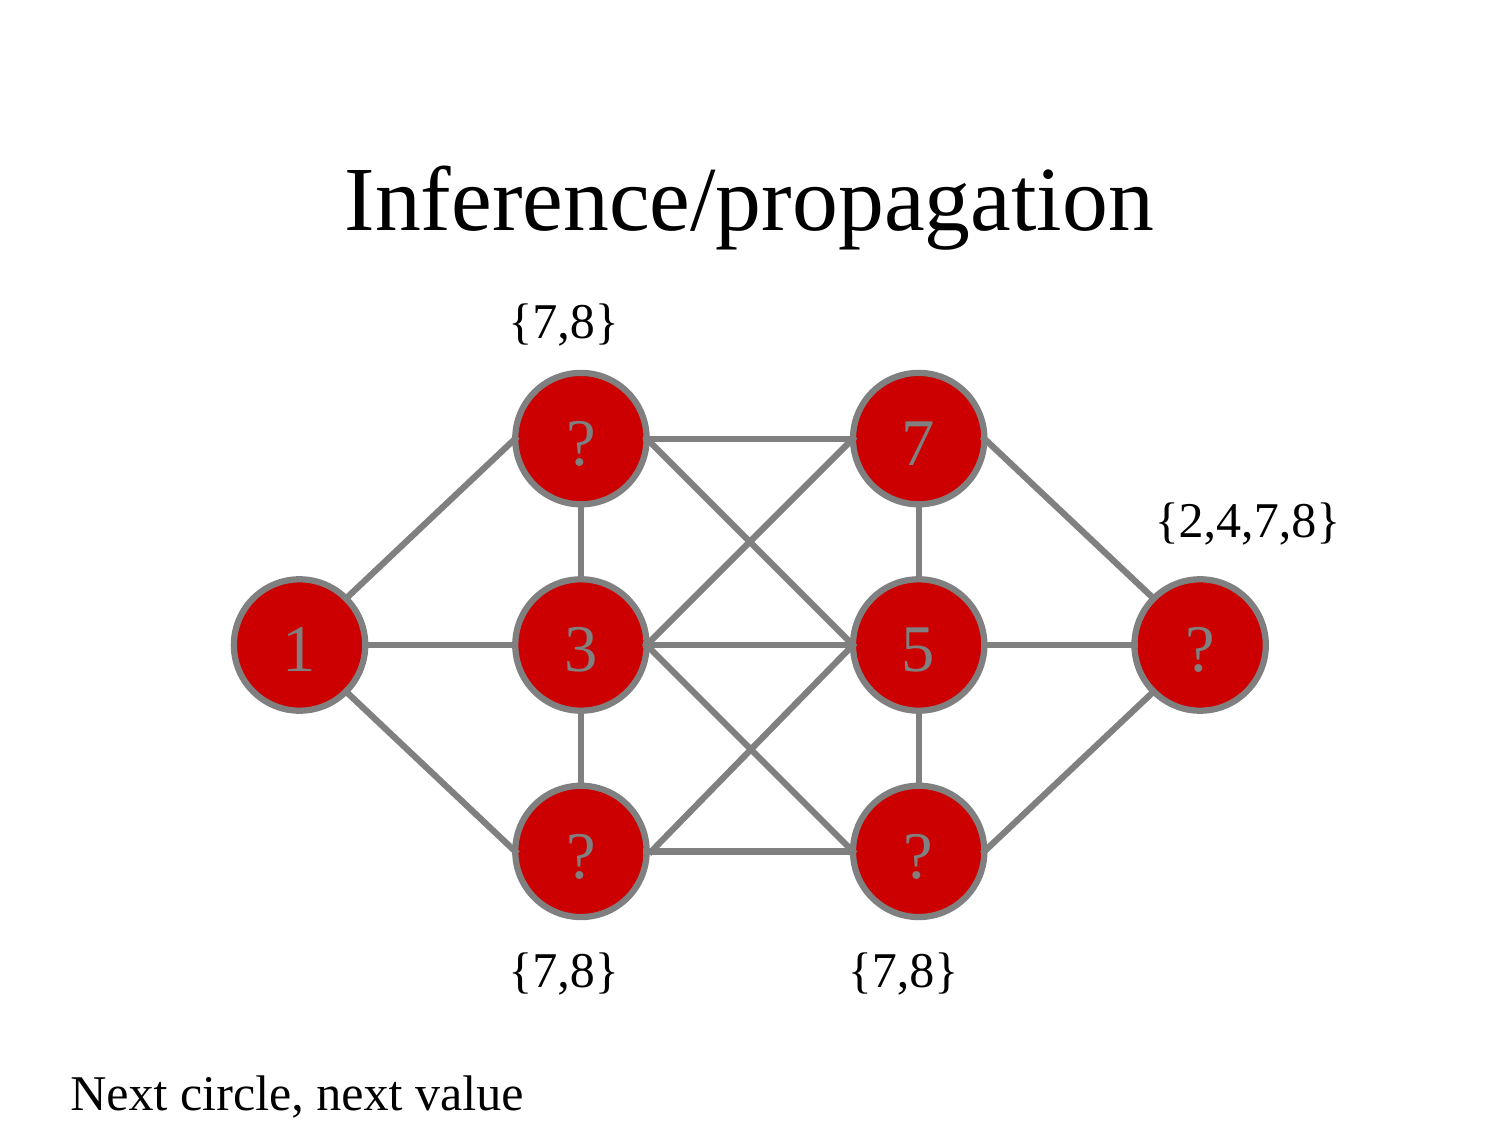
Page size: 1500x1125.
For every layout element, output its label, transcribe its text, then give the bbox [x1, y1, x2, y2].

text_box ? [515, 785, 647, 918]
text_box 7 [853, 372, 985, 505]
text_box 1 [233, 579, 366, 711]
text_box ? [1134, 579, 1266, 711]
text_box 3 [515, 579, 647, 711]
text_box Next circle, next value [55, 1052, 539, 1125]
text_box {2,4,7,8} [1140, 479, 1500, 556]
text_box {7,8} [833, 929, 1209, 1006]
text_box {7,8} [493, 280, 869, 356]
text_box ? [853, 785, 985, 918]
text_box {7,8} [493, 929, 833, 1006]
text_box 5 [853, 579, 985, 711]
text_box ? [515, 372, 647, 505]
title Inference/propagation [112, 99, 1388, 288]
